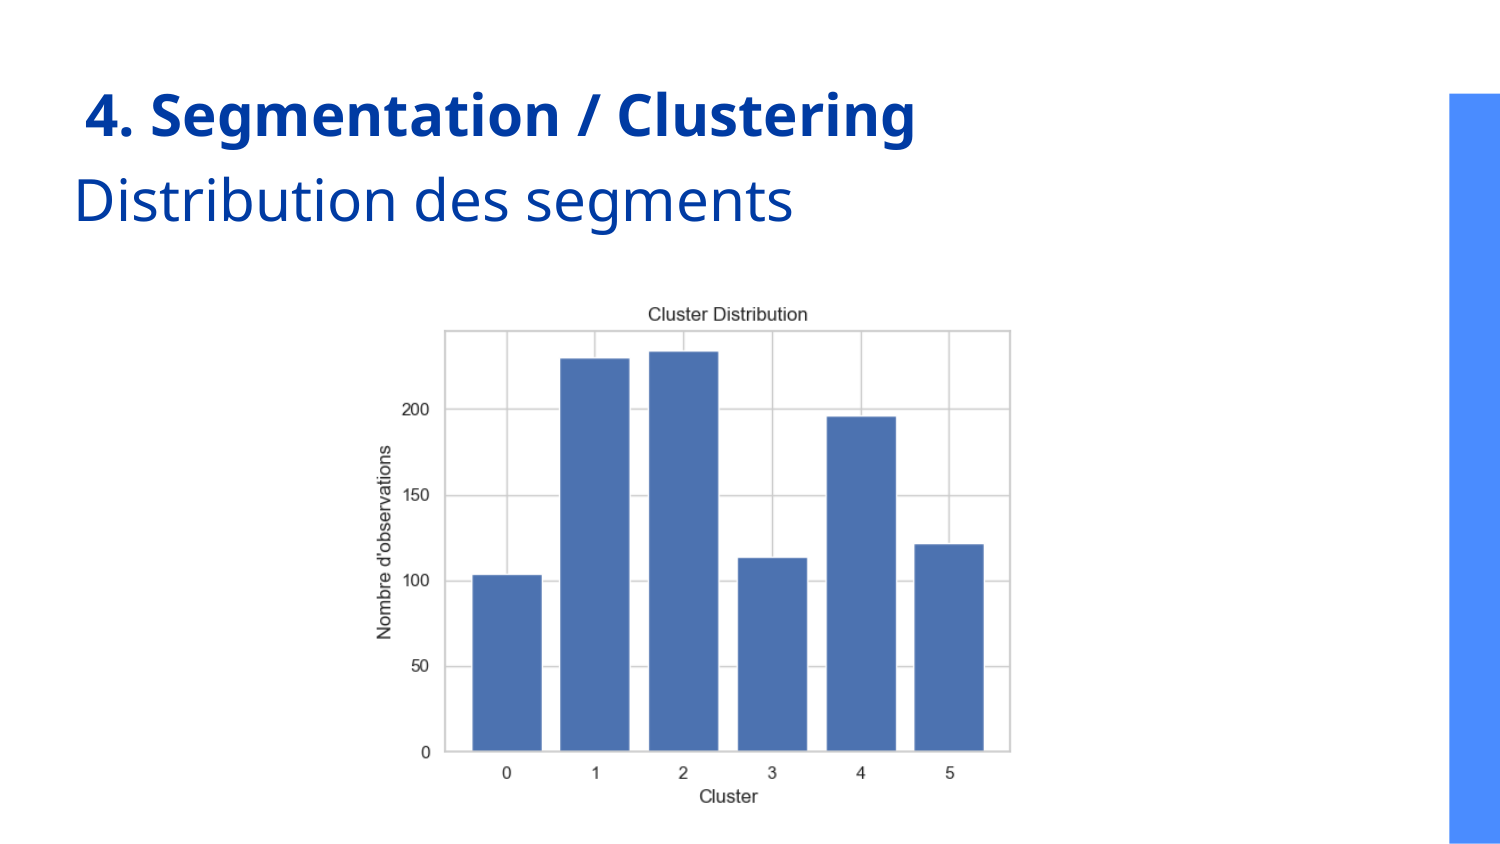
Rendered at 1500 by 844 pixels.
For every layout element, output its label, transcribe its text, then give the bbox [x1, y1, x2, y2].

title 4. Segmentation / Clustering [70, 62, 1394, 147]
title Distribution des segments [59, 147, 1418, 266]
picture [354, 265, 1083, 812]
